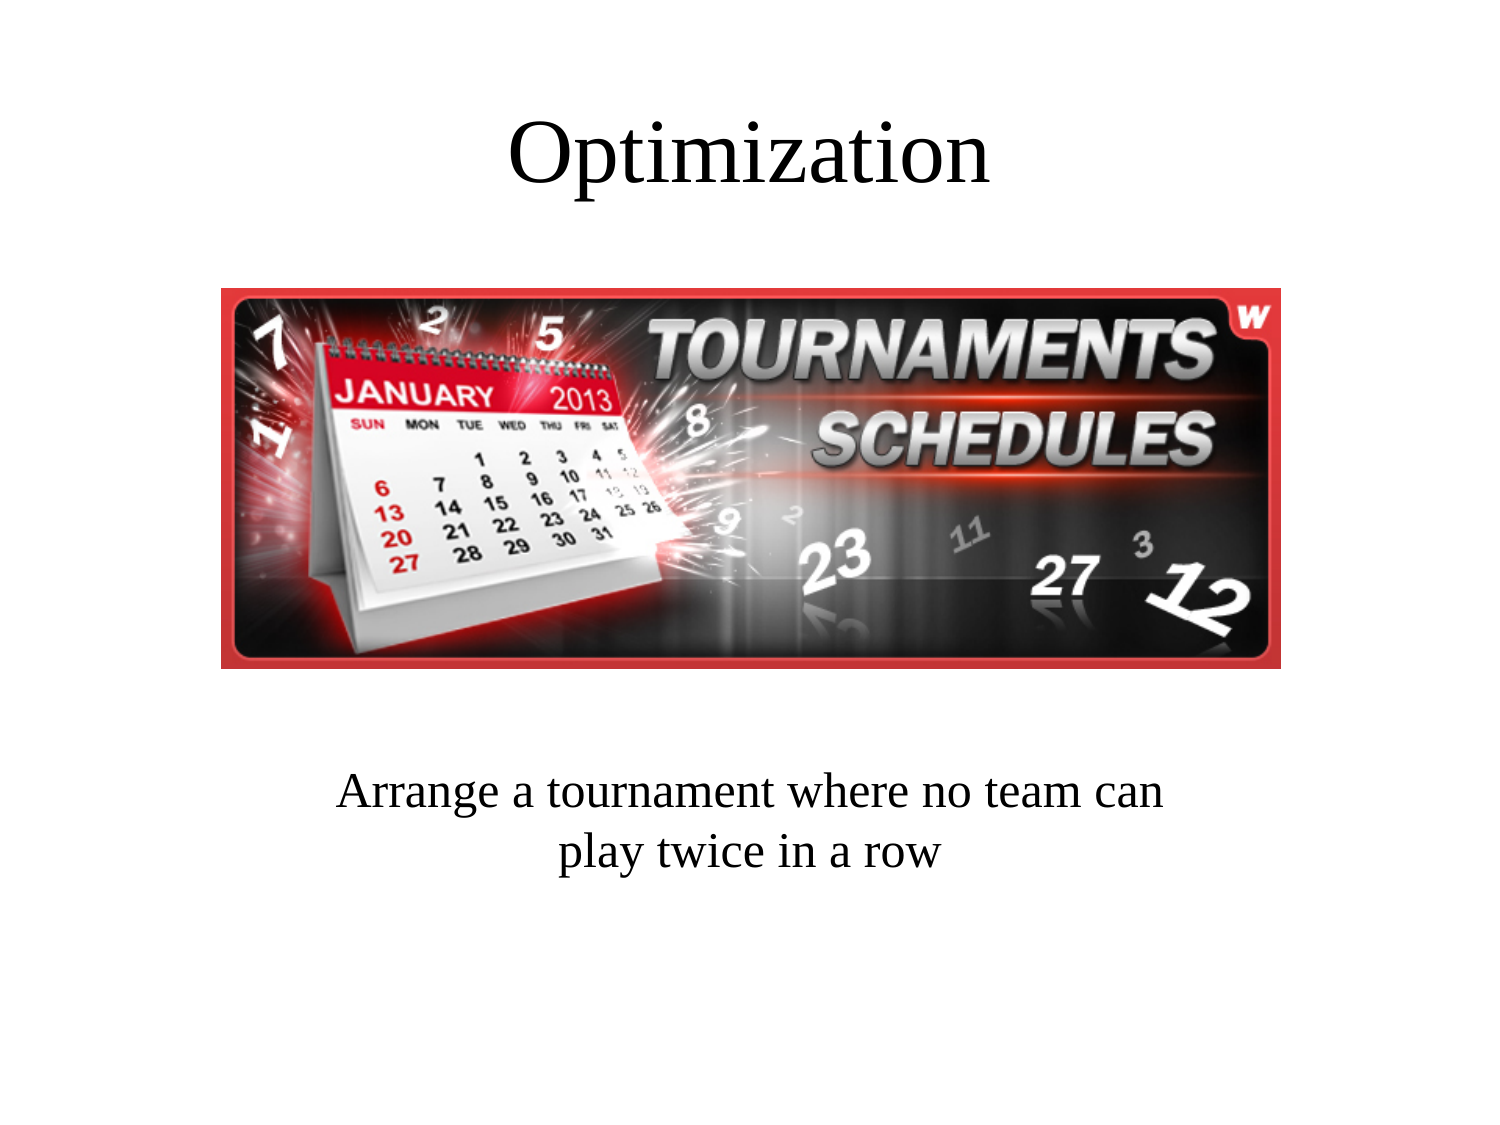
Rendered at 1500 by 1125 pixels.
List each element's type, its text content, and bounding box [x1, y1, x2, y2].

text_box Arrange a tournament where no team can play twice in a row [277, 750, 1223, 885]
picture [221, 288, 1281, 669]
title Optimization [112, 52, 1388, 240]
